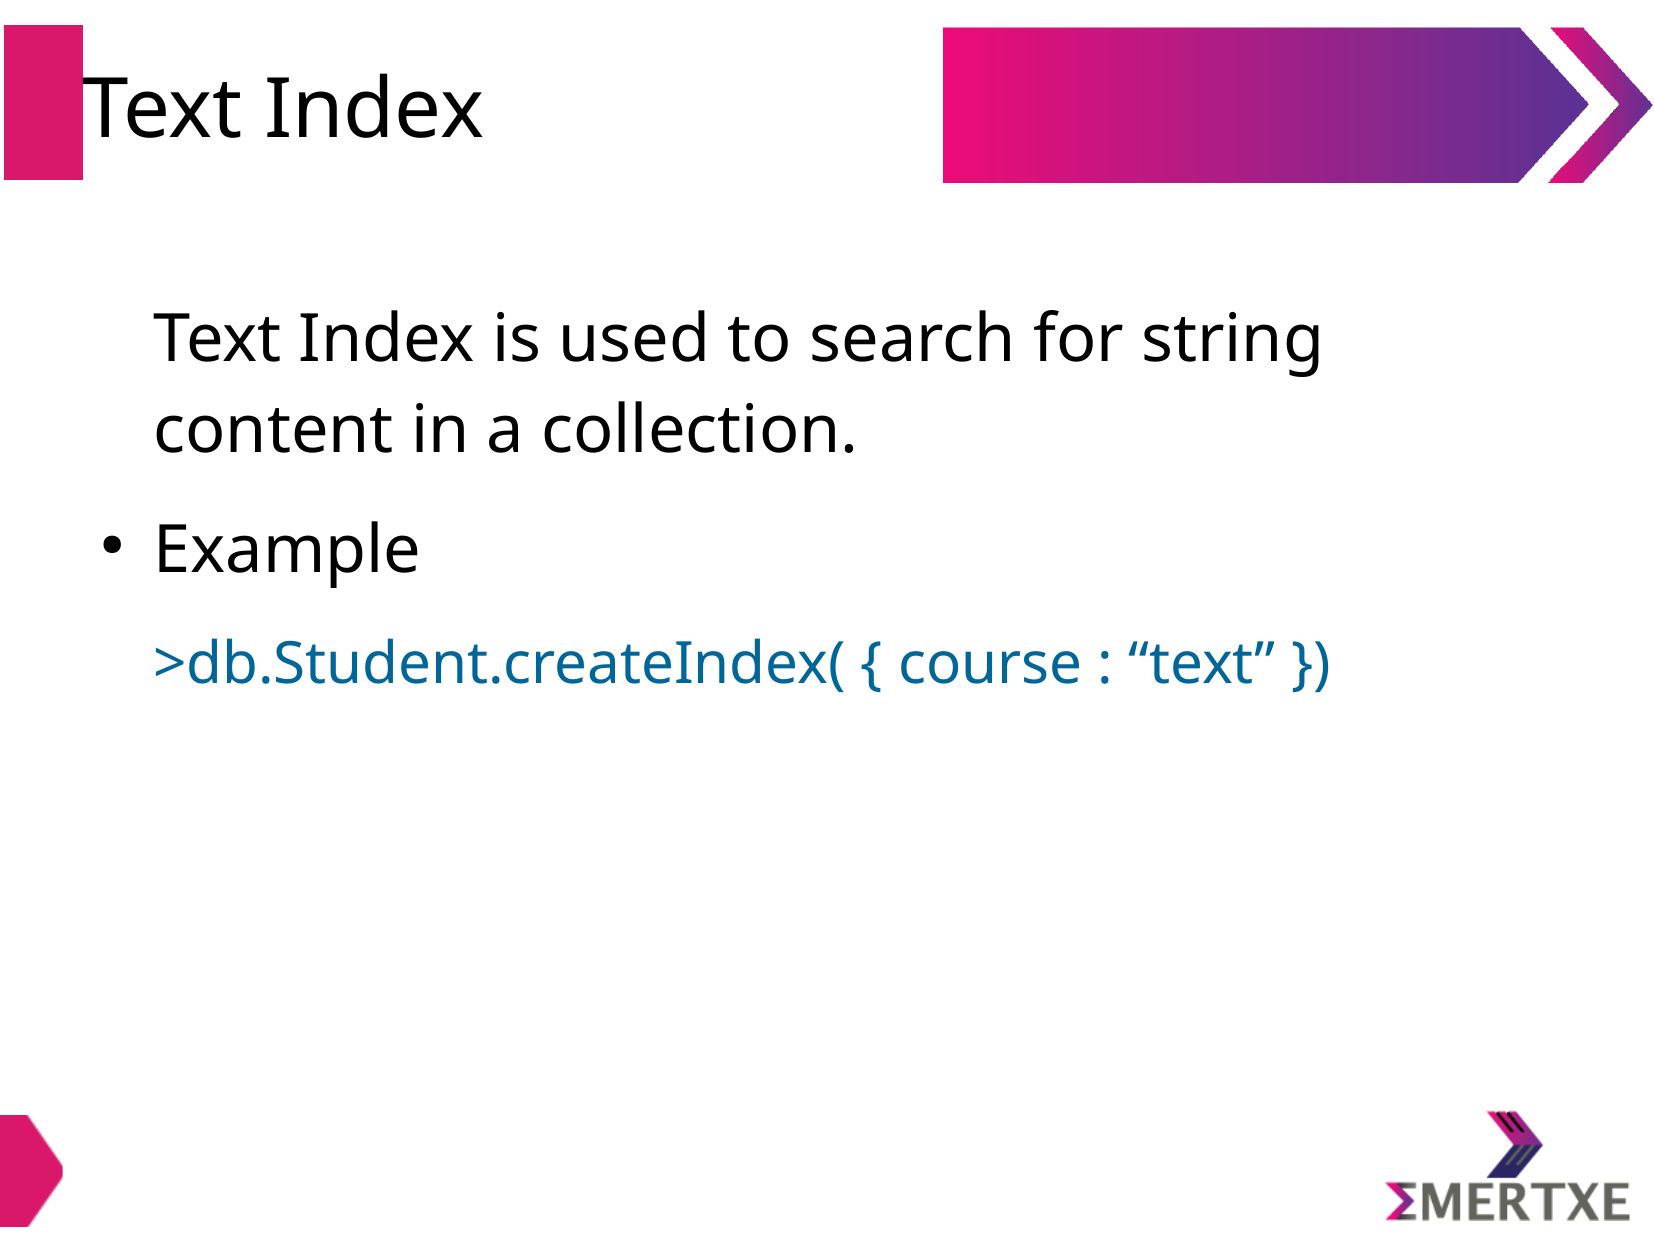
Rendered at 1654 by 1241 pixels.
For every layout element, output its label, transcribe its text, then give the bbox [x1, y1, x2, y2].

picture [1385, 1107, 1631, 1221]
title Text Index [82, 2, 1571, 210]
list Text Index is used to search for string content in a collection. Example >db.Student.createIndex( { course : “text” }) [82, 290, 1571, 1010]
picture [1571, 27, 1653, 183]
